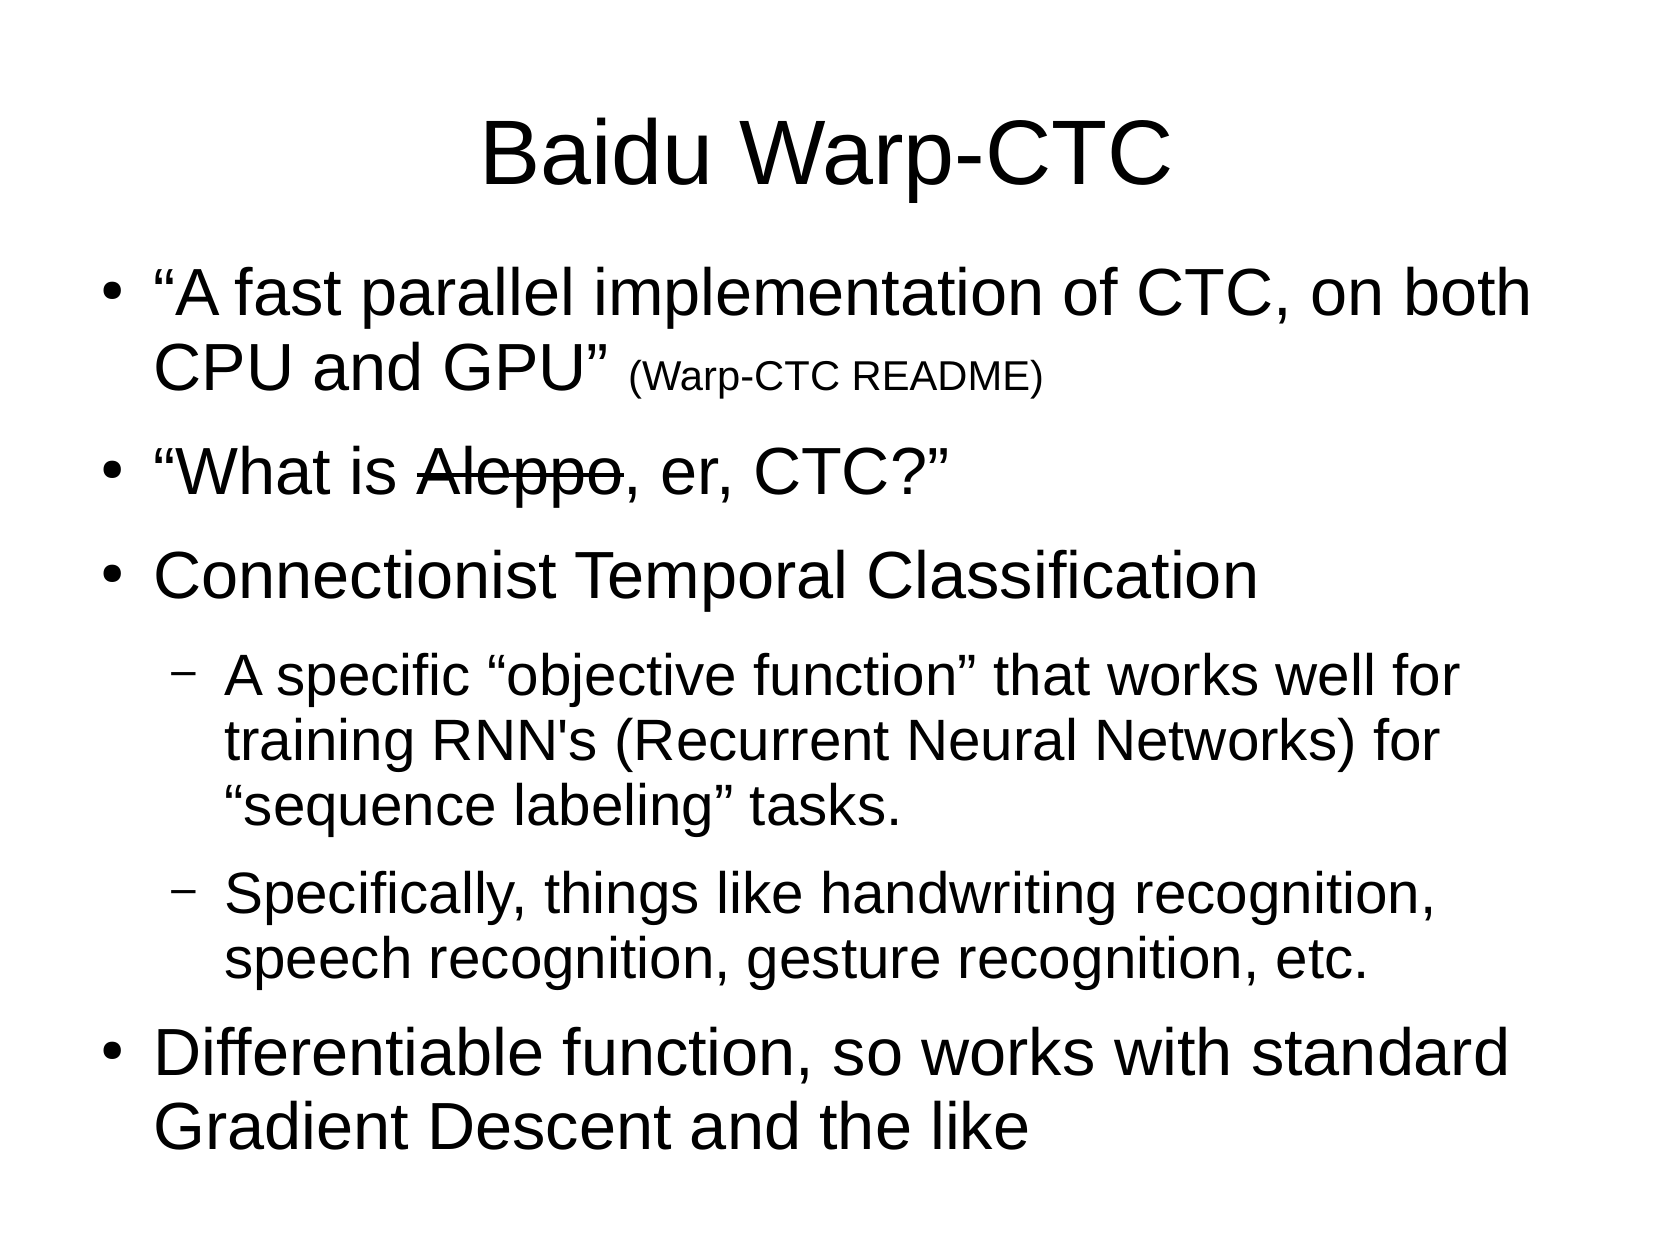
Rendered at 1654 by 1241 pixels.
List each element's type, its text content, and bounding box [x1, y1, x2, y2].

list “A fast parallel implementation of CTC, on both CPU and GPU” (Warp-CTC README) “What is Aleppo, er, CTC?” Connectionist Temporal Classification A specific “objective function” that works well for training RNN's (Recurrent Neural Networks) for “sequence labeling” tasks. Specifically, things like handwriting recognition, speech recognition, gesture recognition, etc. Differentiable function, so works with standard Gradient Descent and the like [82, 254, 1571, 1198]
title Baidu Warp-CTC [82, 49, 1571, 254]
